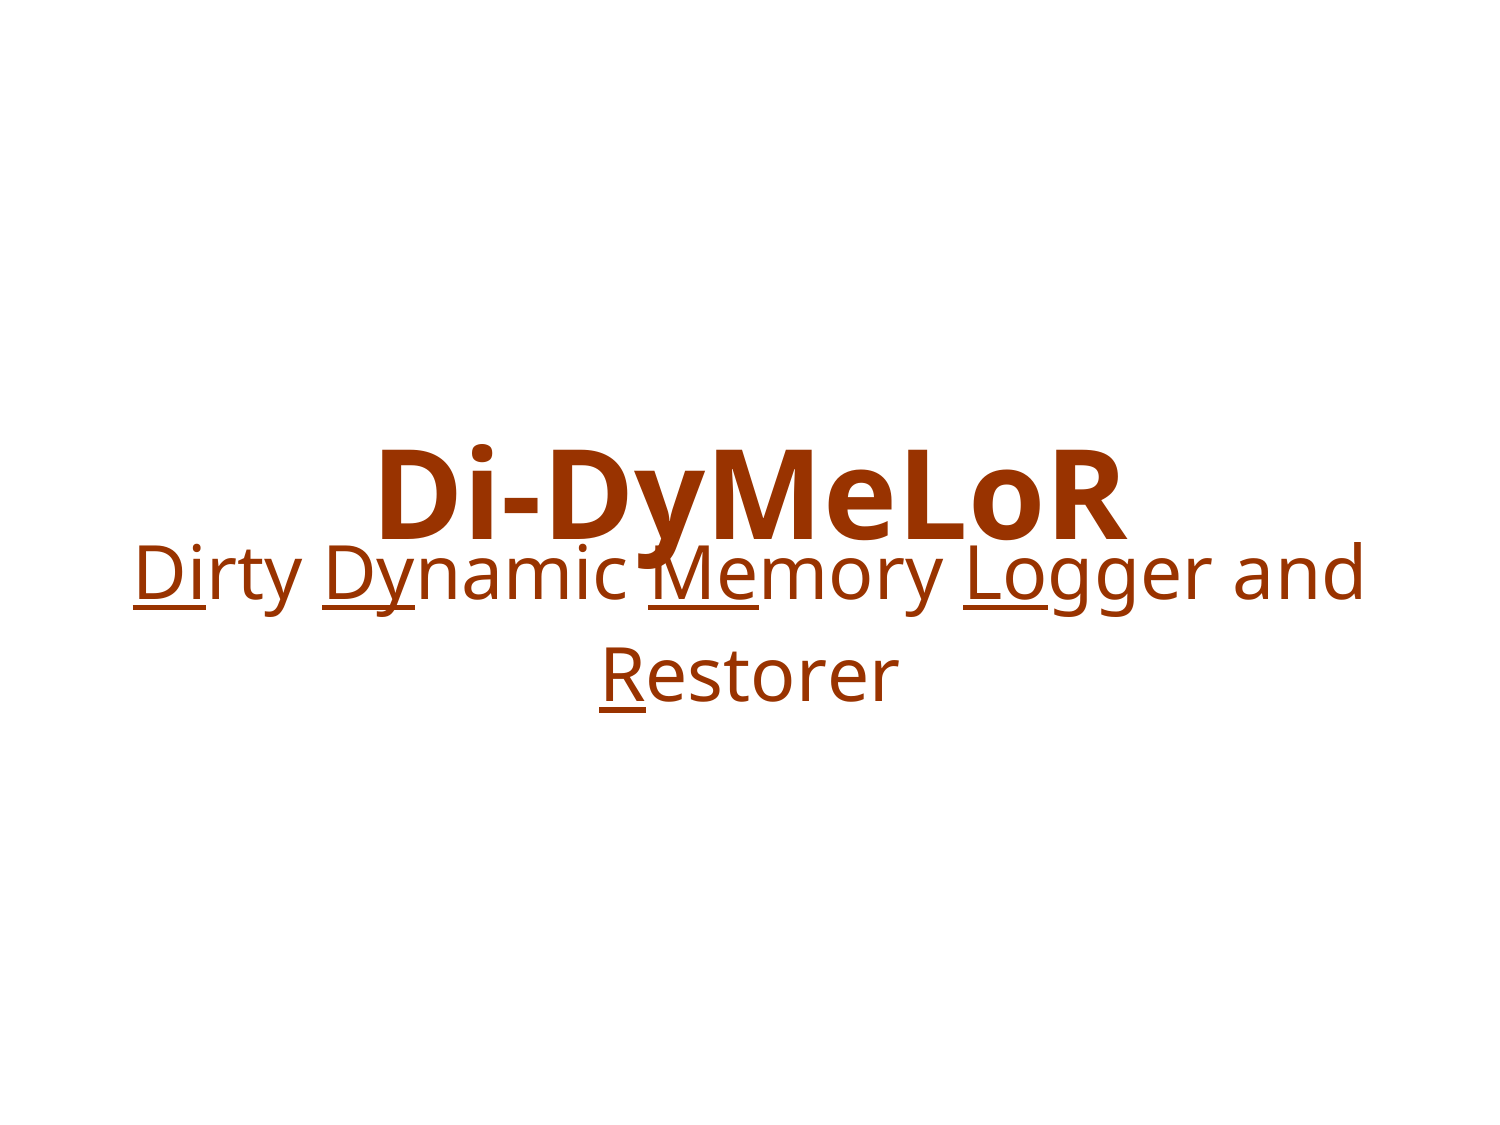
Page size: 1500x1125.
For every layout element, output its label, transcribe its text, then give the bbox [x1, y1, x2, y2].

title Di-DyMeLoR [56, 397, 1444, 527]
title Dirty Dynamic Memory Logger and Restorer [0, 527, 1500, 716]
